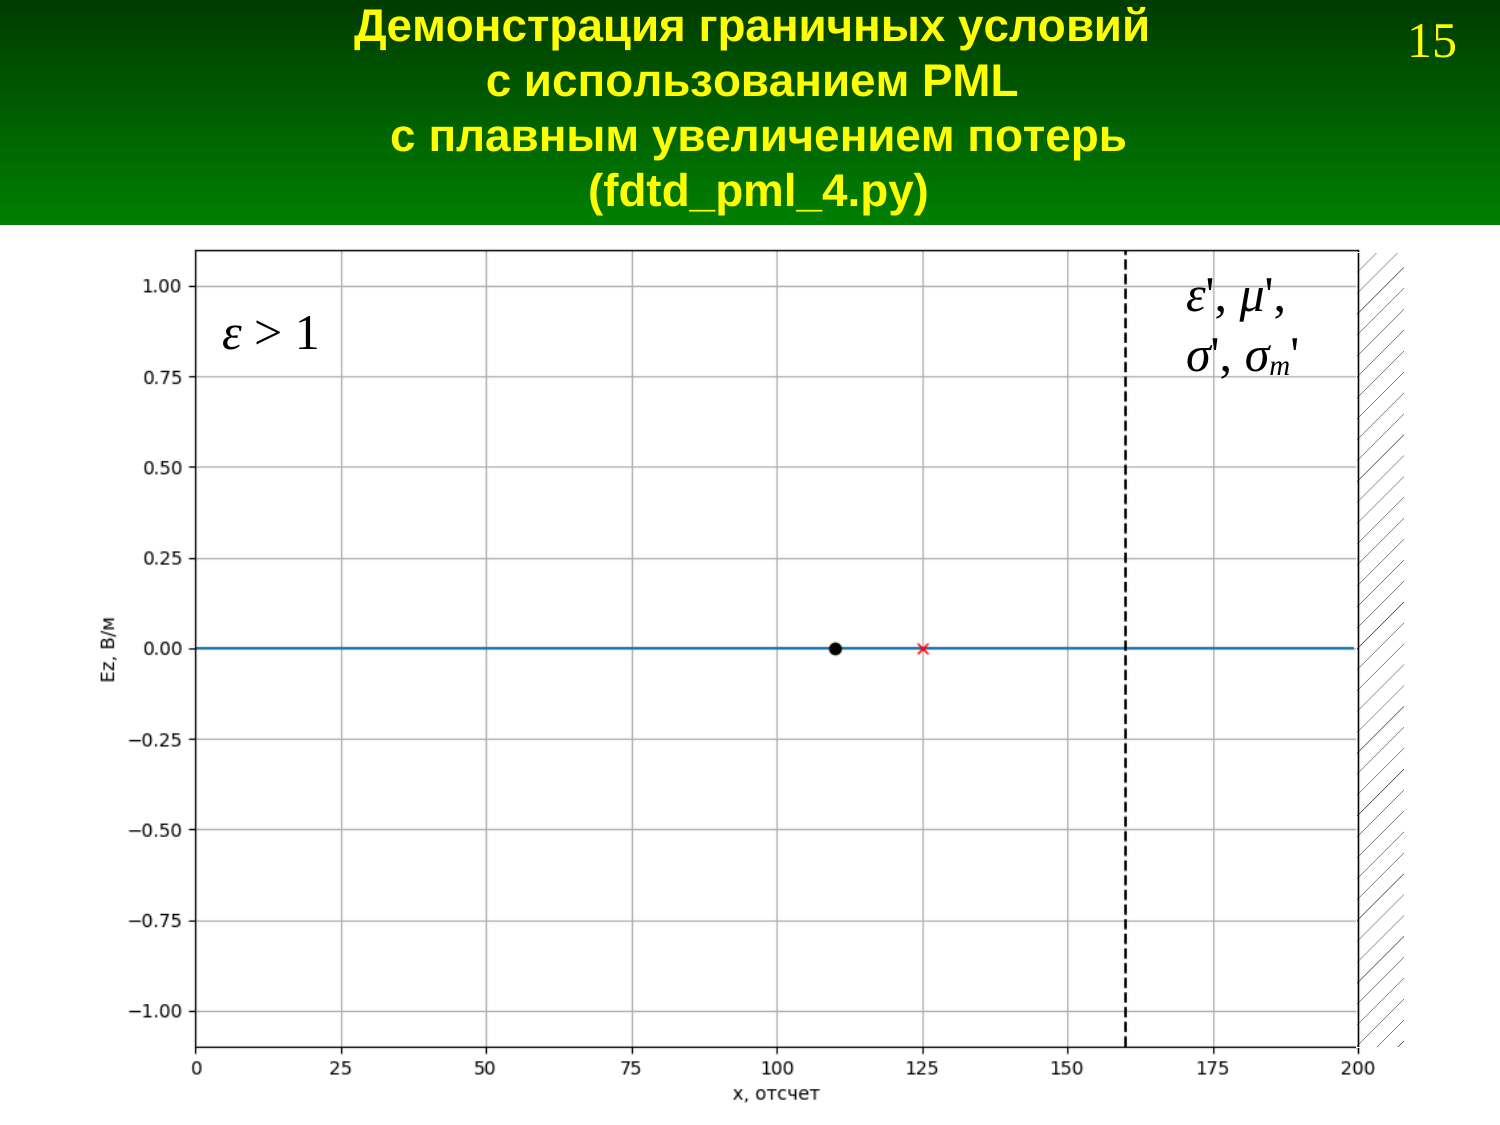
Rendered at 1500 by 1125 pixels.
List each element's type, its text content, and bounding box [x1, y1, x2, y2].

text_box ε', μ', σ', σm' [1171, 254, 1315, 390]
title Демонстрация граничных условий с использованием PML с плавным увеличением потерь (fdtd_pml_4.py) [77, 0, 1441, 234]
text_box [1356, 252, 1405, 1048]
picture [96, 243, 1385, 1107]
text_box ε > 1 [207, 292, 337, 368]
